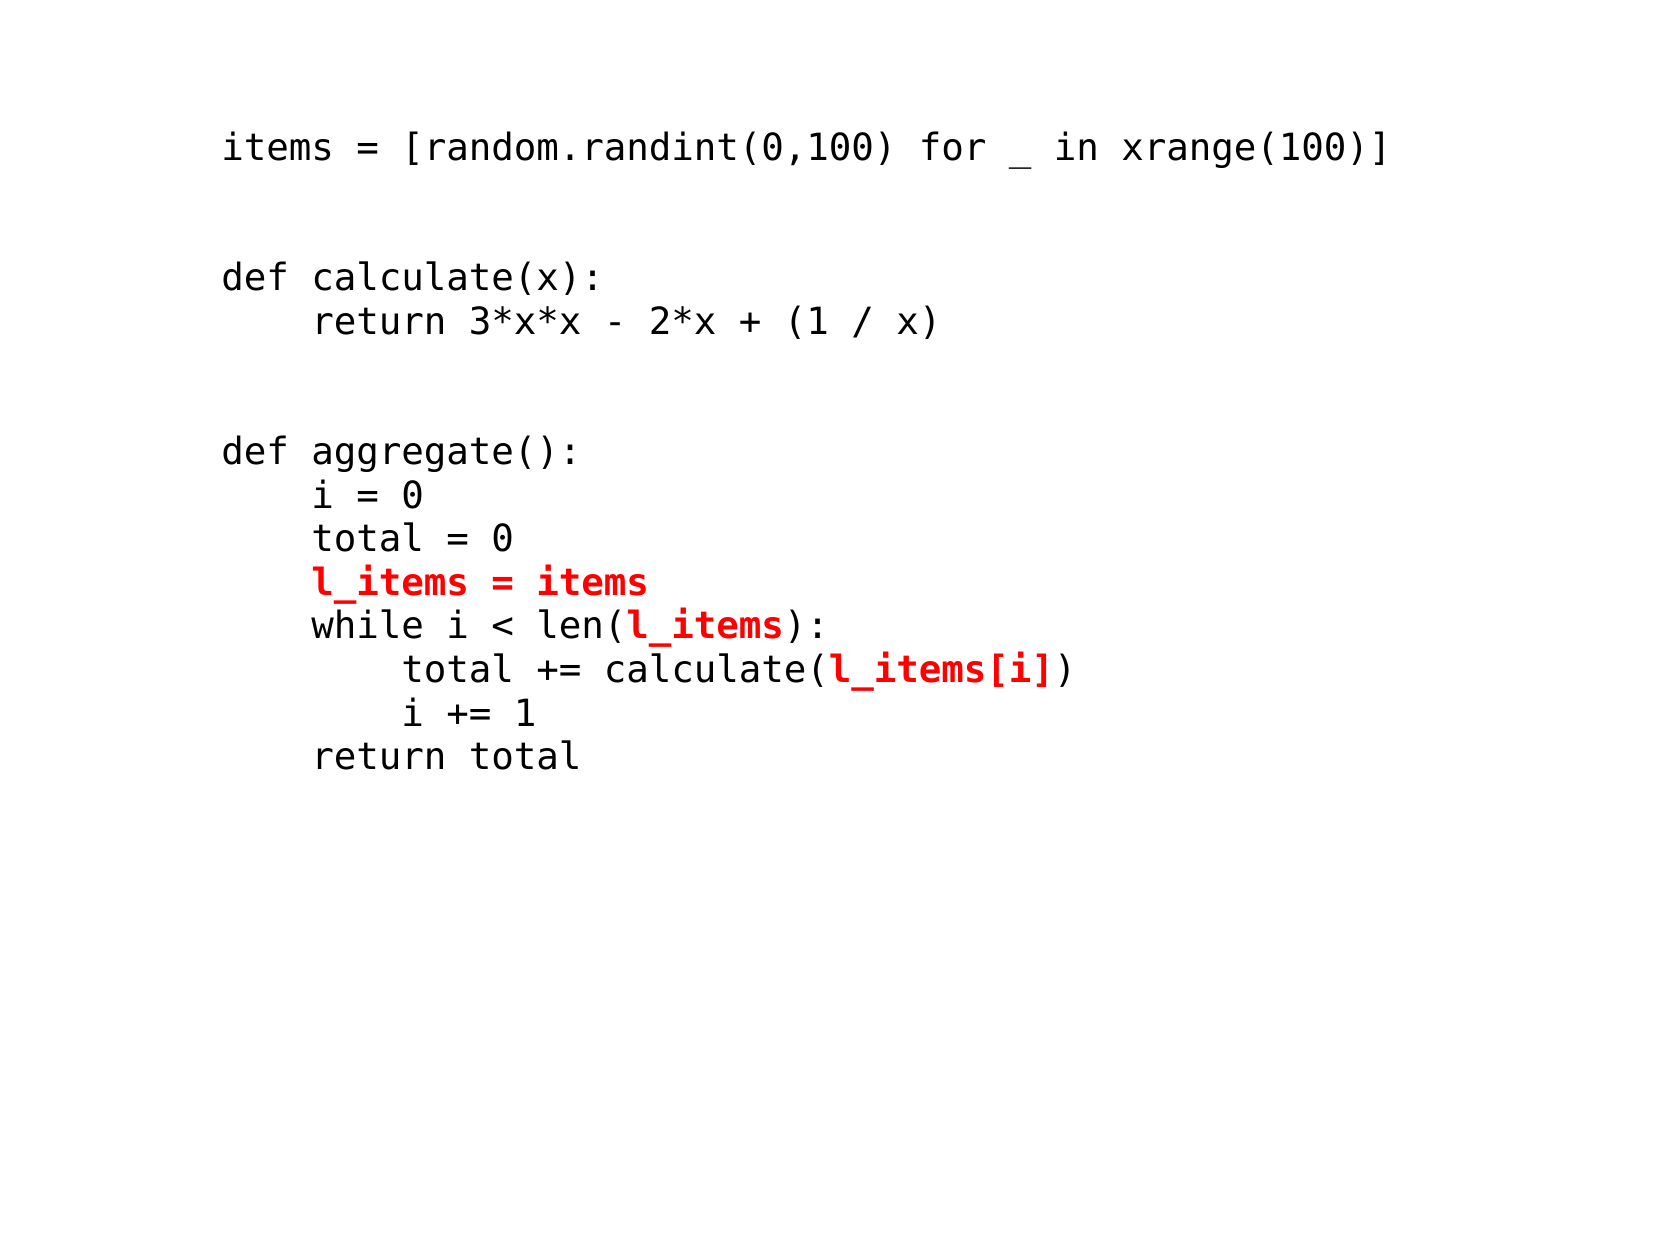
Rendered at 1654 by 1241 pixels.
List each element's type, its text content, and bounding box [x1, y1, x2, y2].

text_box items = [random.randint(0,100) for _ in xrange(100)] def calculate(x): return 3*x*x - 2*x + (1 / x) def aggregate(): i = 0 total = 0 l_items = items while i < len(l_items): total += calculate(l_items[i]) i += 1 return total [206, 118, 1477, 830]
